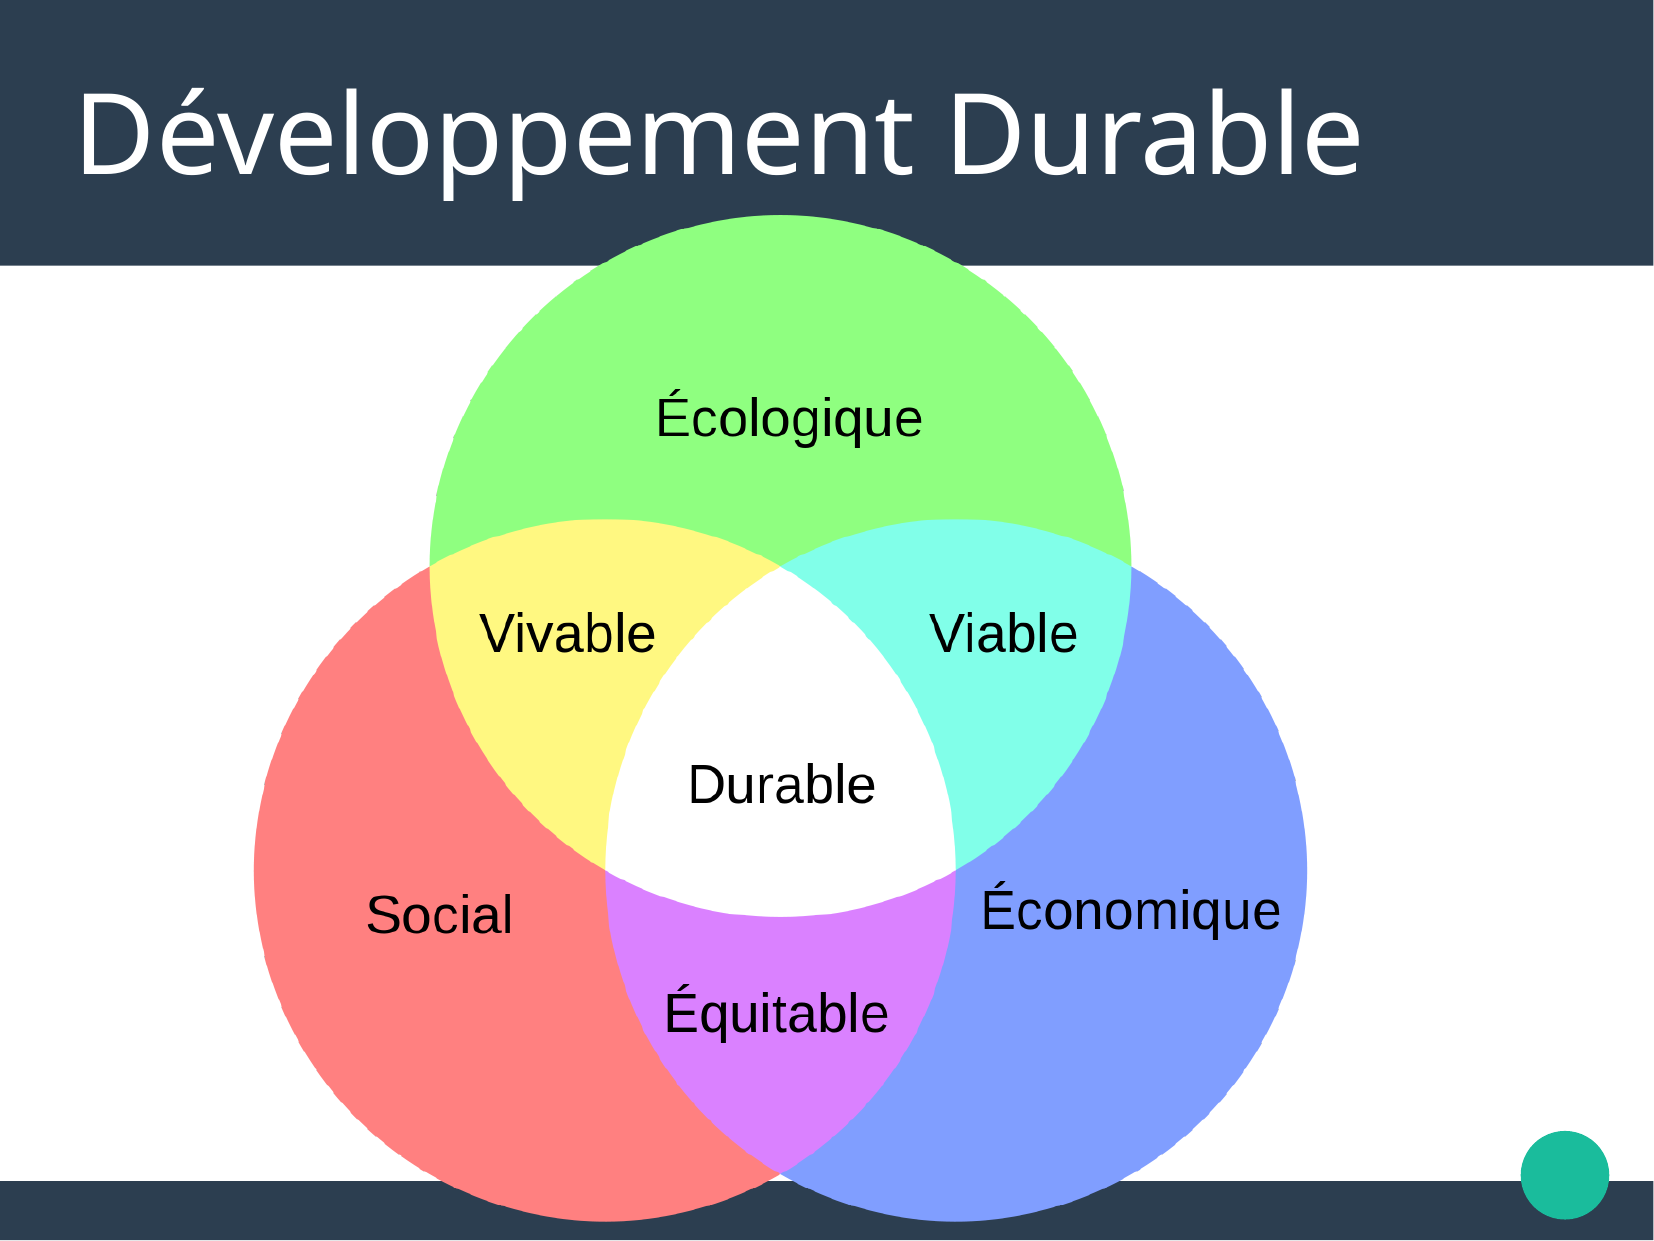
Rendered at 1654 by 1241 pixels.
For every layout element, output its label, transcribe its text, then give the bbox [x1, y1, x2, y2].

text_box Développement Durable [59, 47, 1607, 204]
picture [213, 177, 1347, 1241]
